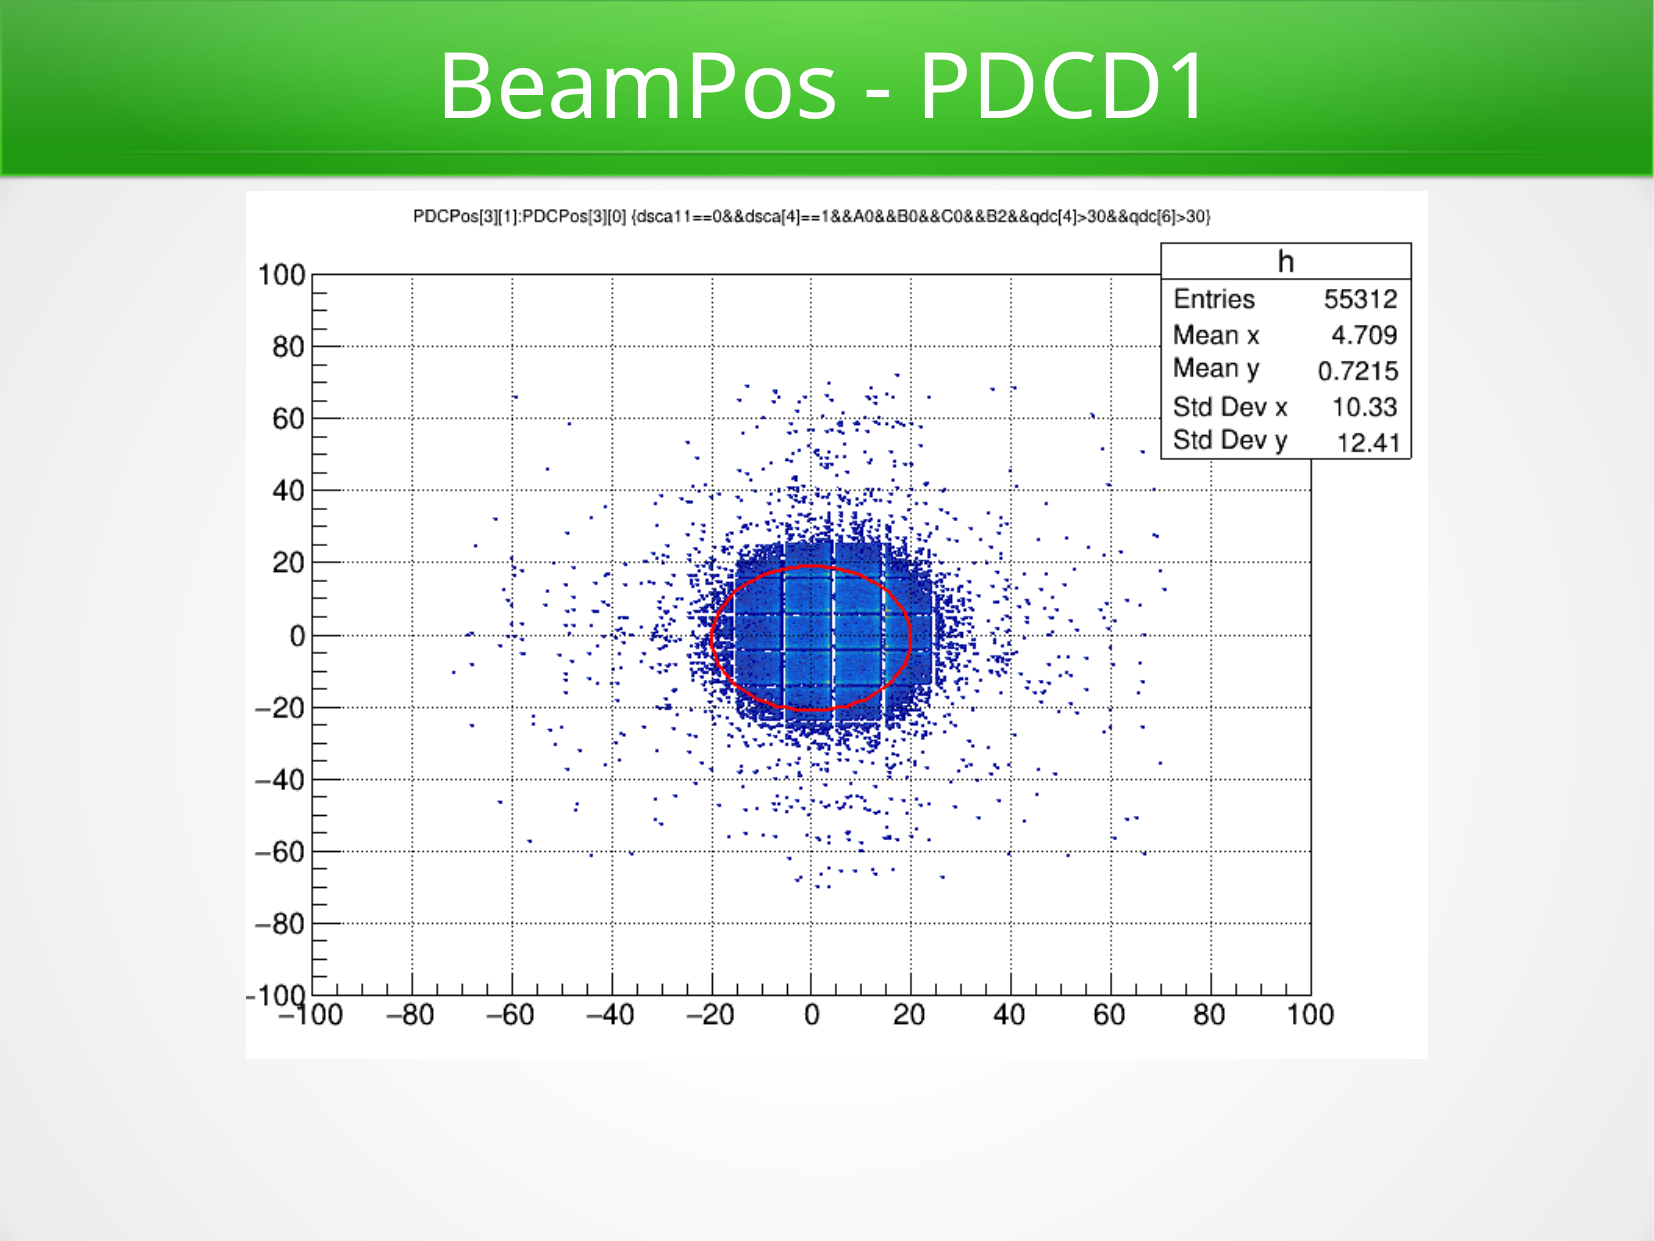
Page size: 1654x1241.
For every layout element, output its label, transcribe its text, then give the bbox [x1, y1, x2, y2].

title BeamPos - PDCD1 [82, 11, 1571, 154]
picture [0, 0, 1654, 1241]
